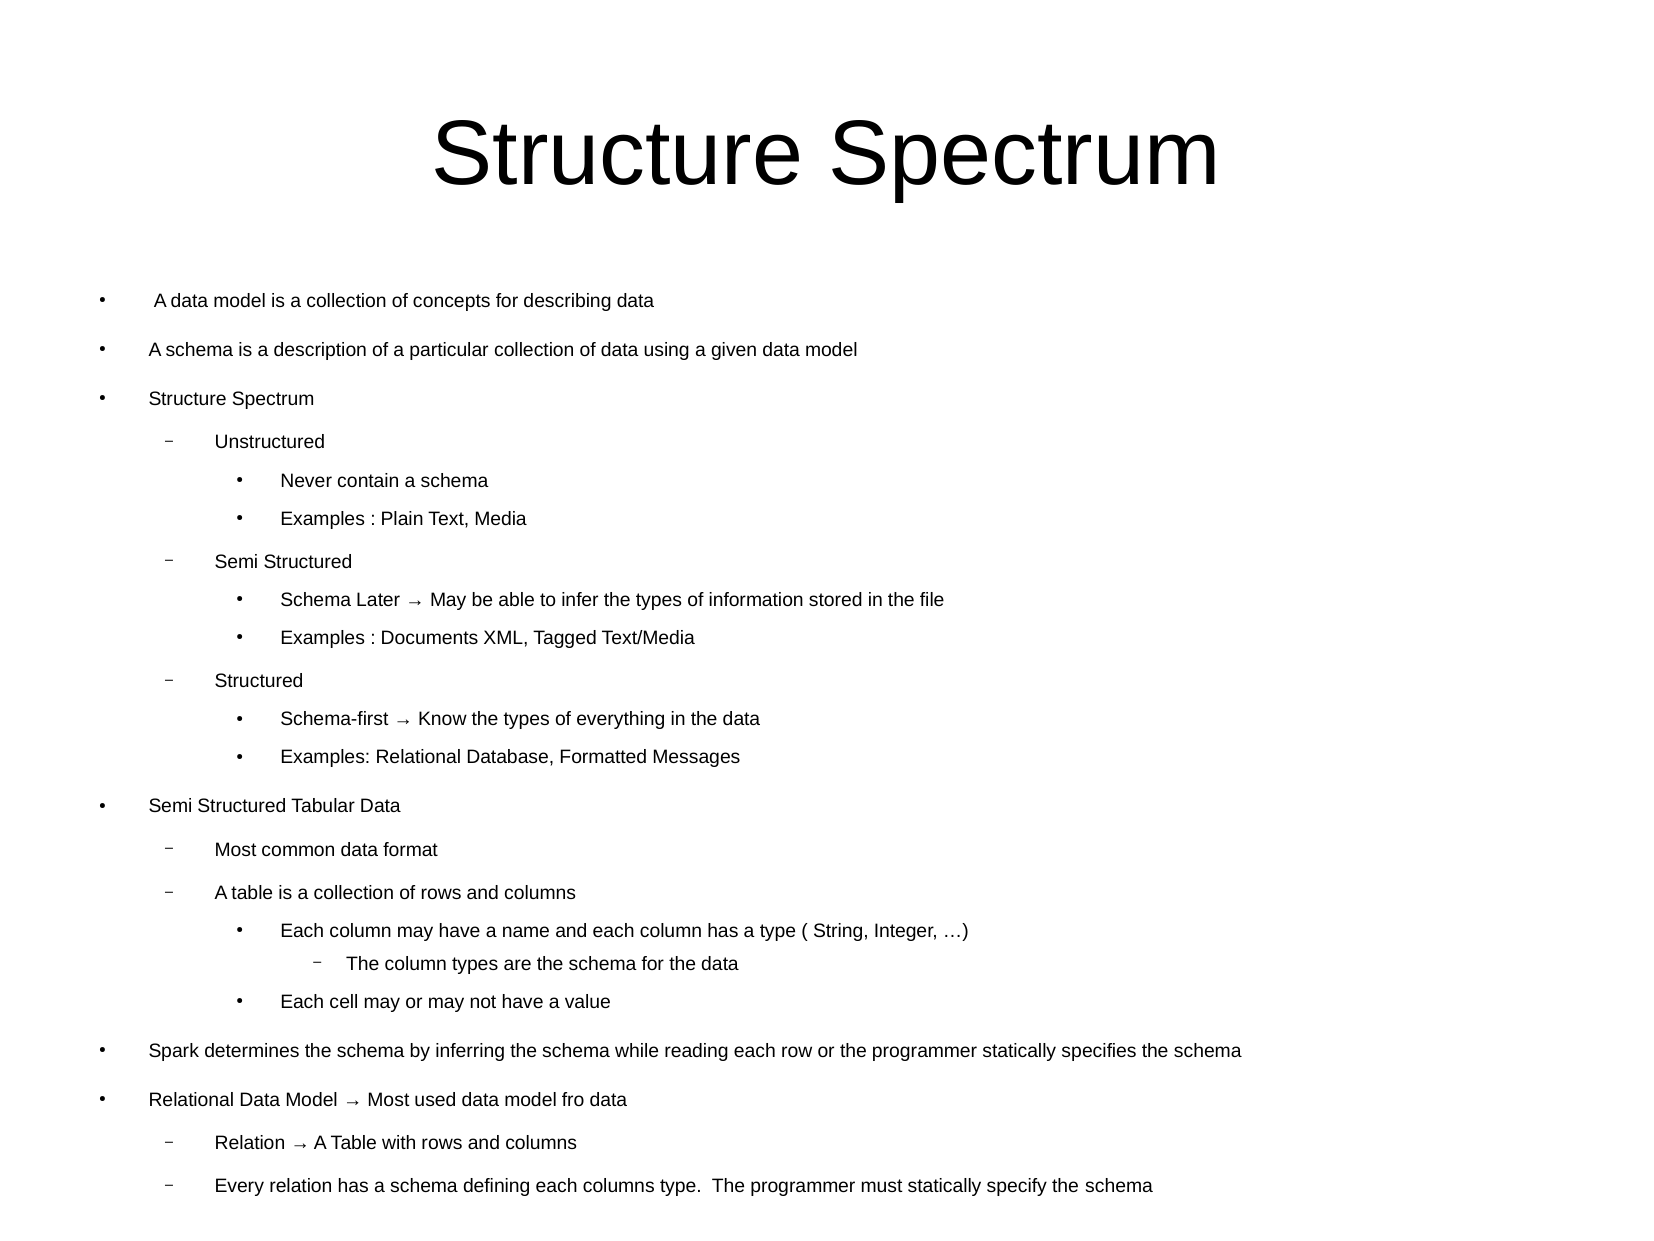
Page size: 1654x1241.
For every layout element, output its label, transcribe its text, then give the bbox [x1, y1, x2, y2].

title Structure Spectrum [82, 49, 1571, 257]
list A data model is a collection of concepts for describing data A schema is a description of a particular collection of data using a given data model Structure Spectrum Unstructured Never contain a schema Examples : Plain Text, Media Semi Structured Schema Later → May be able to infer the types of information stored in the file Examples : Documents XML, Tagged Text/Media Structured Schema-first → Know the types of everything in the data Examples: Relational Database, Formatted Messages Semi Structured Tabular Data Most common data format A table is a collection of rows and columns Each column may have a name and each column has a type ( String, Integer, …) The column types are the schema for the data Each cell may or may not have a value Spark determines the schema by inferring the schema while reading each row or the programmer statically specifies the schema Relational Data Model → Most used data model fro data Relation → A Table with rows and columns Every relation has a schema defining each columns type. The programmer must statically specify the schema [82, 290, 1571, 1201]
